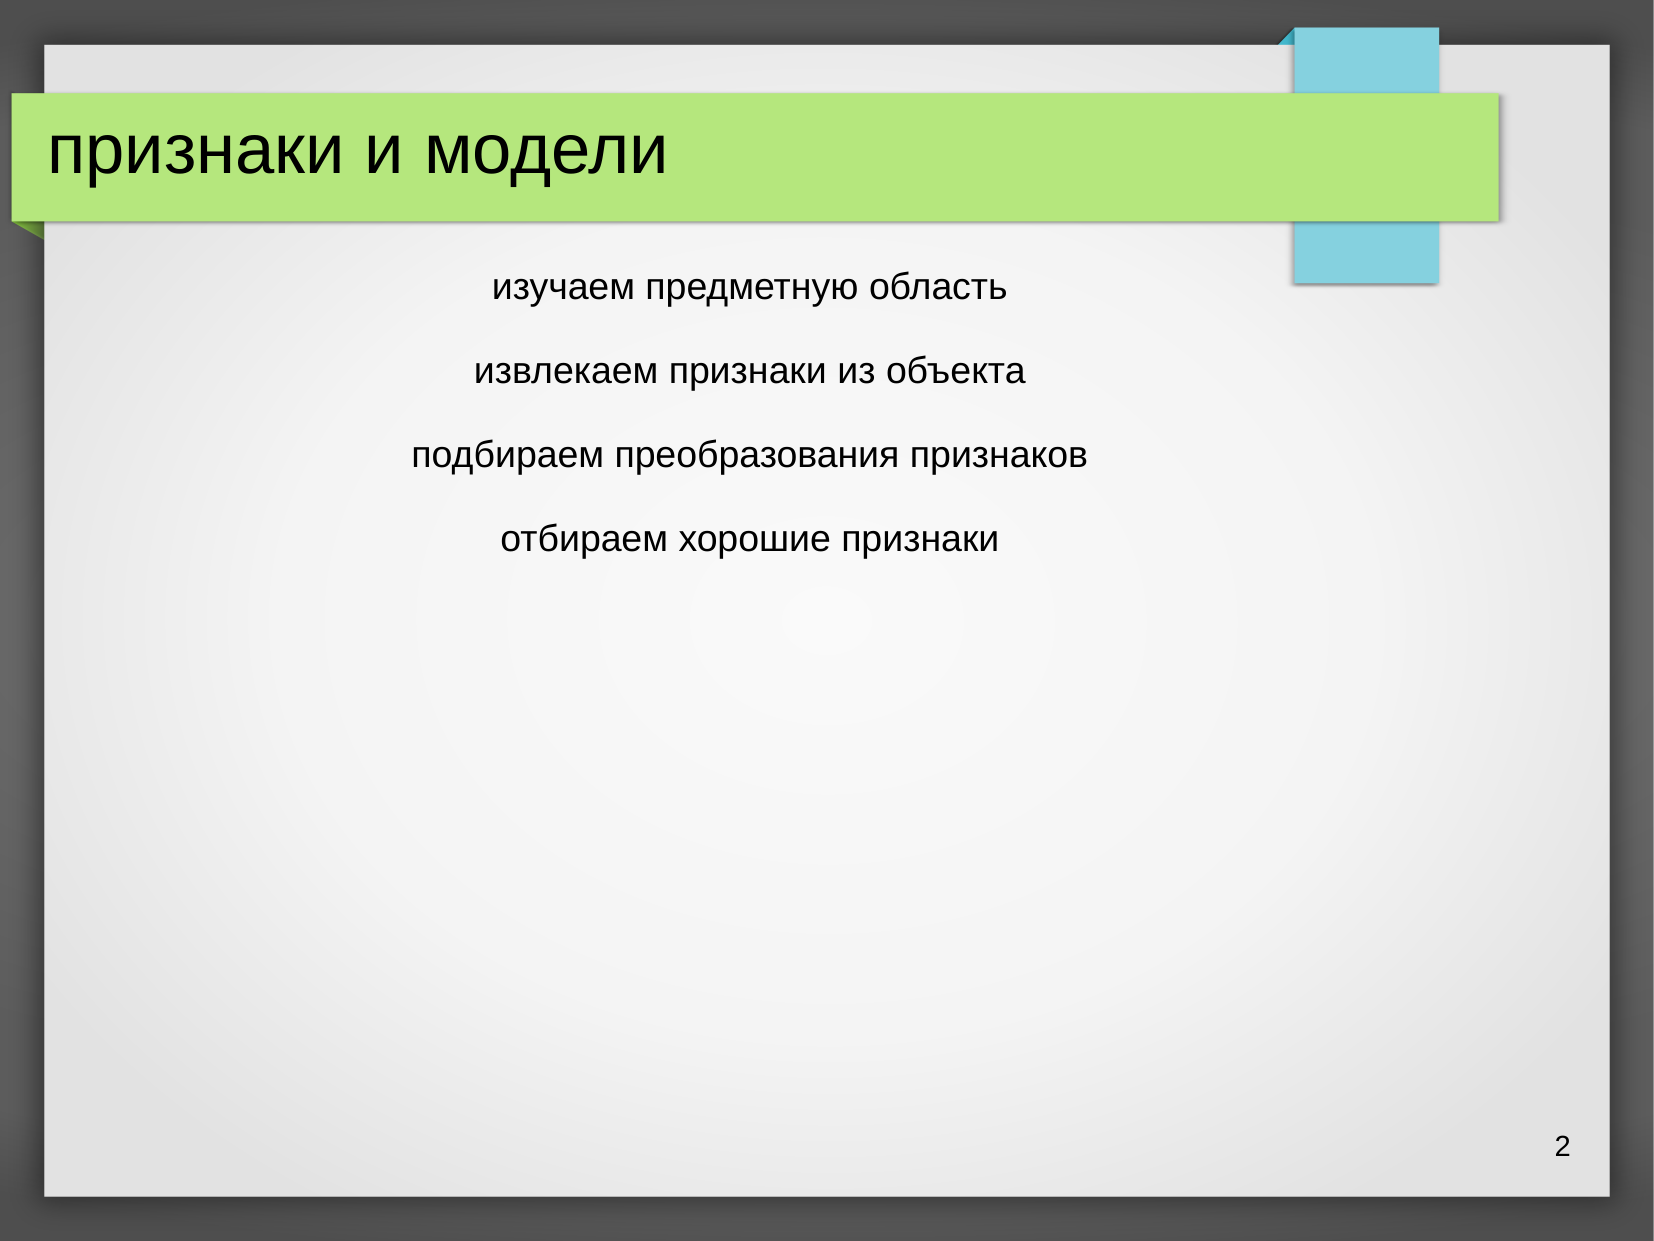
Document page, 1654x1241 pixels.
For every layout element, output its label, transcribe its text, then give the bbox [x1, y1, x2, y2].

title признаки и модели [47, 113, 1465, 185]
picture [0, 0, 1654, 1241]
text_box изучаем предметную область извлекаем признаки из объекта подбираем преобразования признаков отбираем хорошие признаки [389, 280, 1111, 544]
